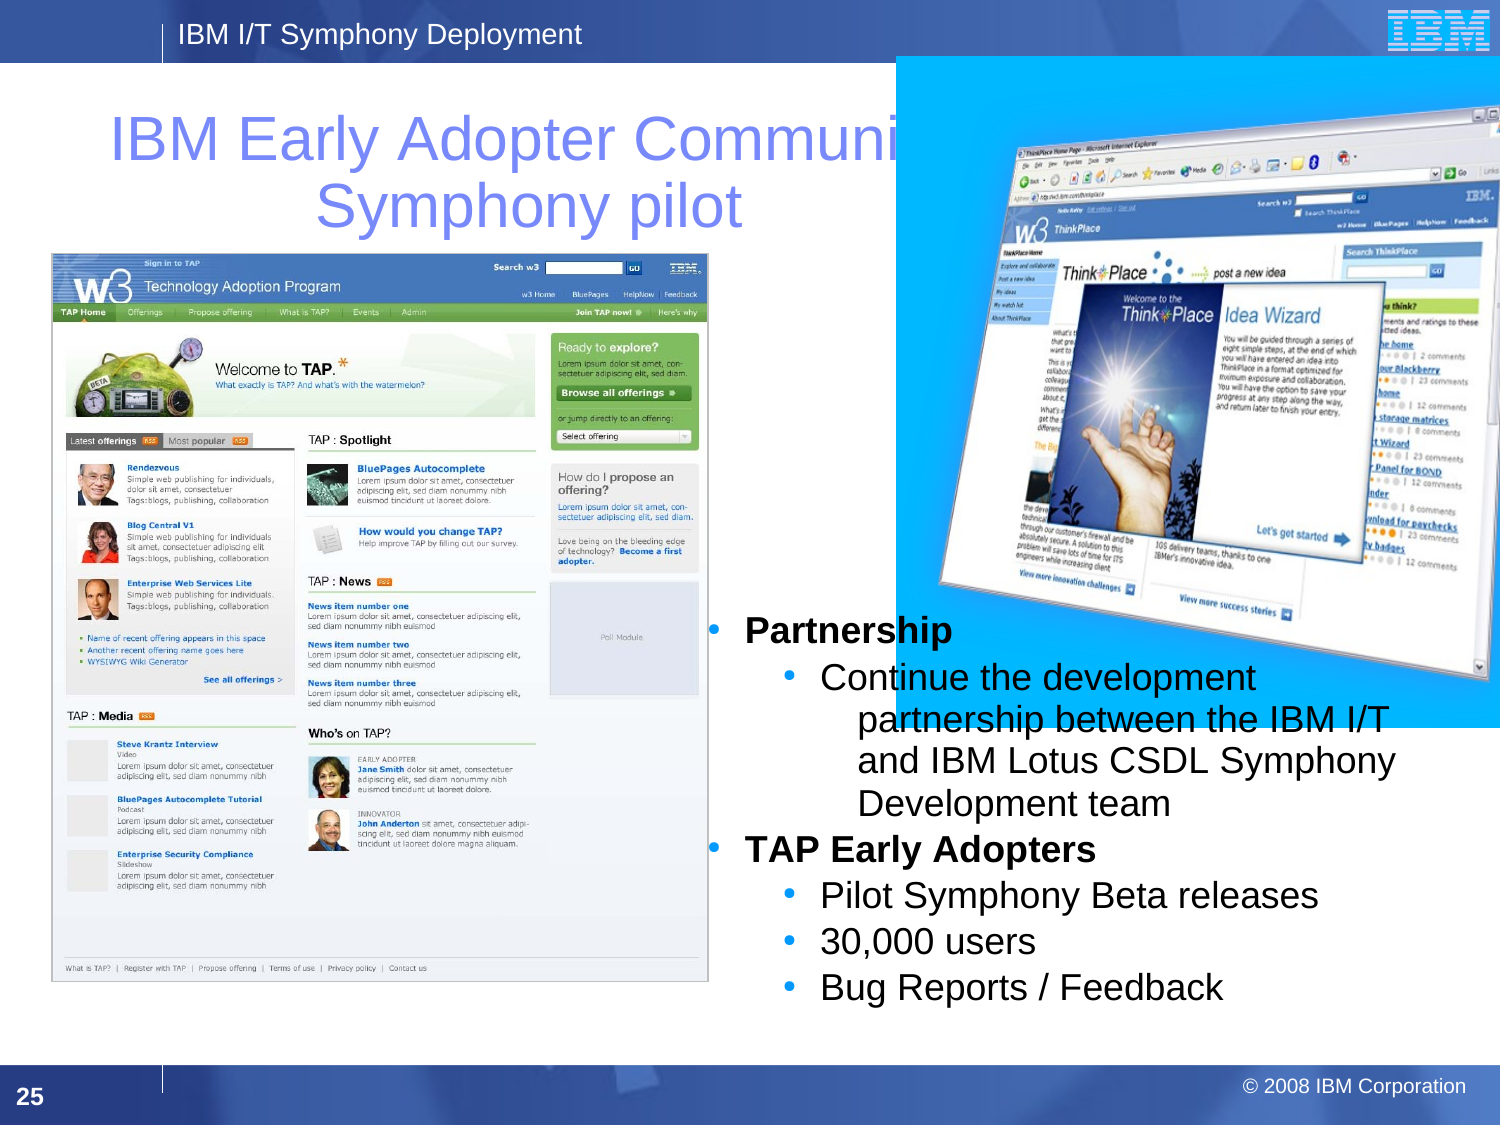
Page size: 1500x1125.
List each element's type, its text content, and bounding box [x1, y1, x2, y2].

picture [934, 94, 1500, 689]
text_box 1 [35, 1080, 119, 1118]
list Partnership Continue the development partnership between the IBM I/T and IBM Lotus CSDL Symphony Development team TAP Early Adopters Pilot Symphony Beta releases 30,000 users Bug Reports / Feedback [707, 609, 1451, 1112]
title IBM Early Adopter Community Symphony pilot [94, 52, 1148, 249]
picture [52, 254, 708, 981]
